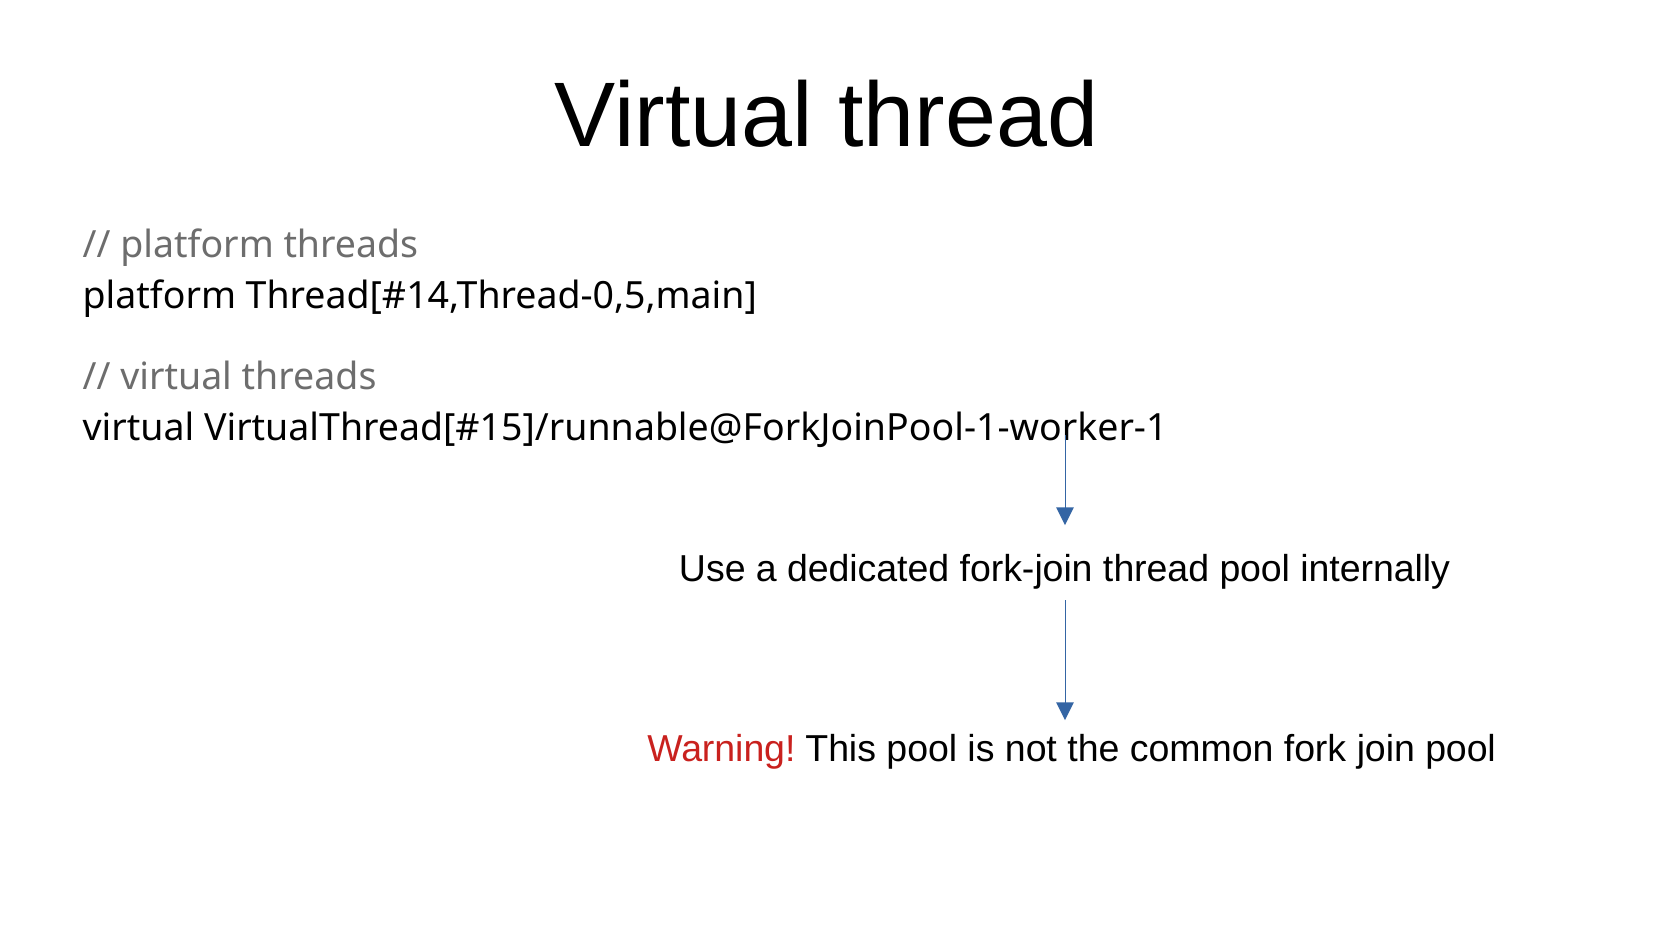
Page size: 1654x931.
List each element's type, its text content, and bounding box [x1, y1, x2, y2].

title Virtual thread [82, 37, 1571, 193]
text_box Warning! This pool is not the common fork join pool [632, 720, 1511, 777]
list // platform threads platform Thread[#14,Thread-0,5,main] // virtual threads virtual VirtualThread[#15]/runnable@ForkJoinPool-1-worker-1 [82, 217, 1571, 481]
text_box Use a dedicated fork-join thread pool internally [664, 540, 1466, 597]
